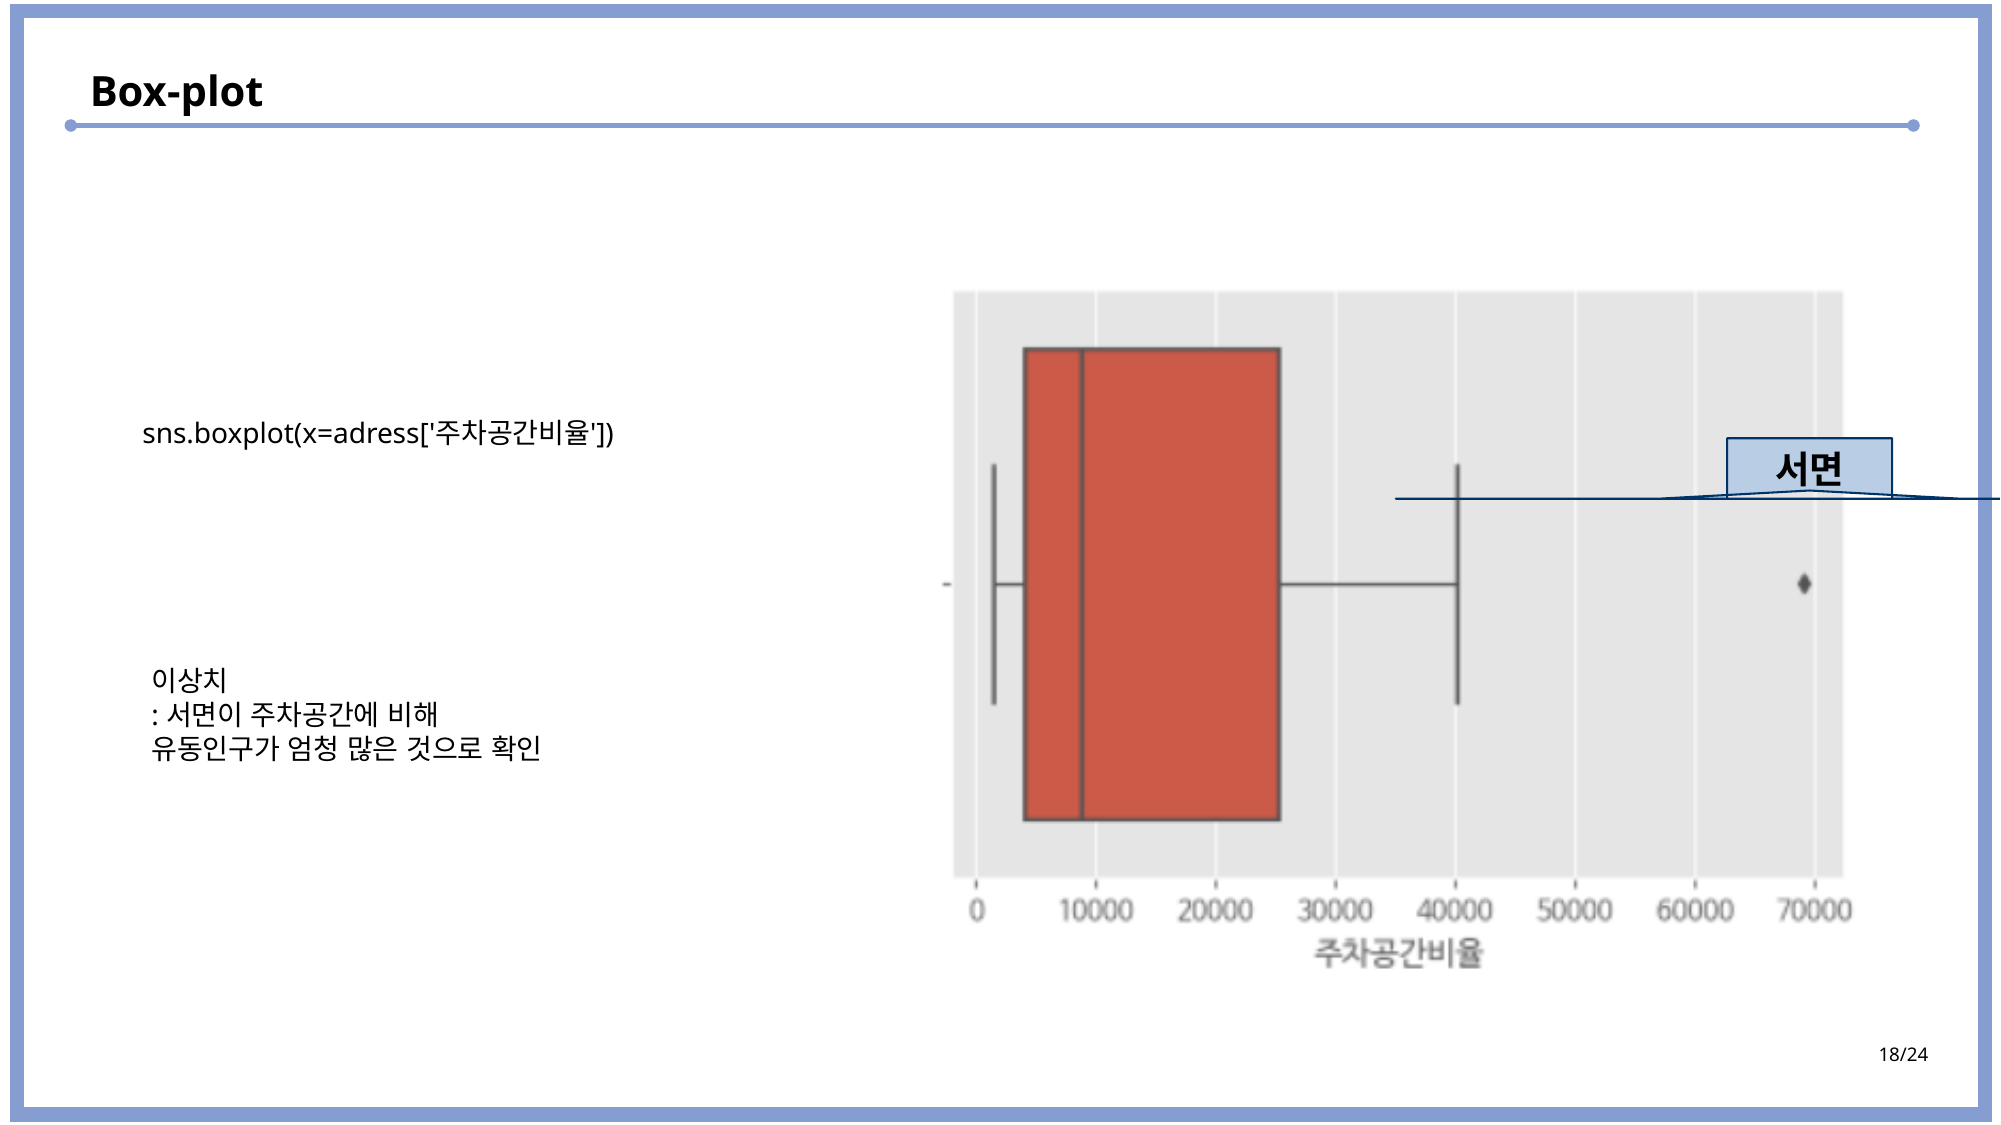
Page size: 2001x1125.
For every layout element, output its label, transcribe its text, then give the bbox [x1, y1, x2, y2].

text_box Box-plot [74, 57, 356, 123]
text_box 서면 [1395, 438, 2000, 499]
text_box 이상치 : 서면이 주차공간에 비해 유동인구가 엄청 많은 것으로 확인 [136, 656, 757, 773]
picture [1728, 491, 1873, 498]
text_box sns.boxplot(x=adress['주차공간비율']) [127, 407, 831, 457]
picture [927, 272, 1873, 982]
